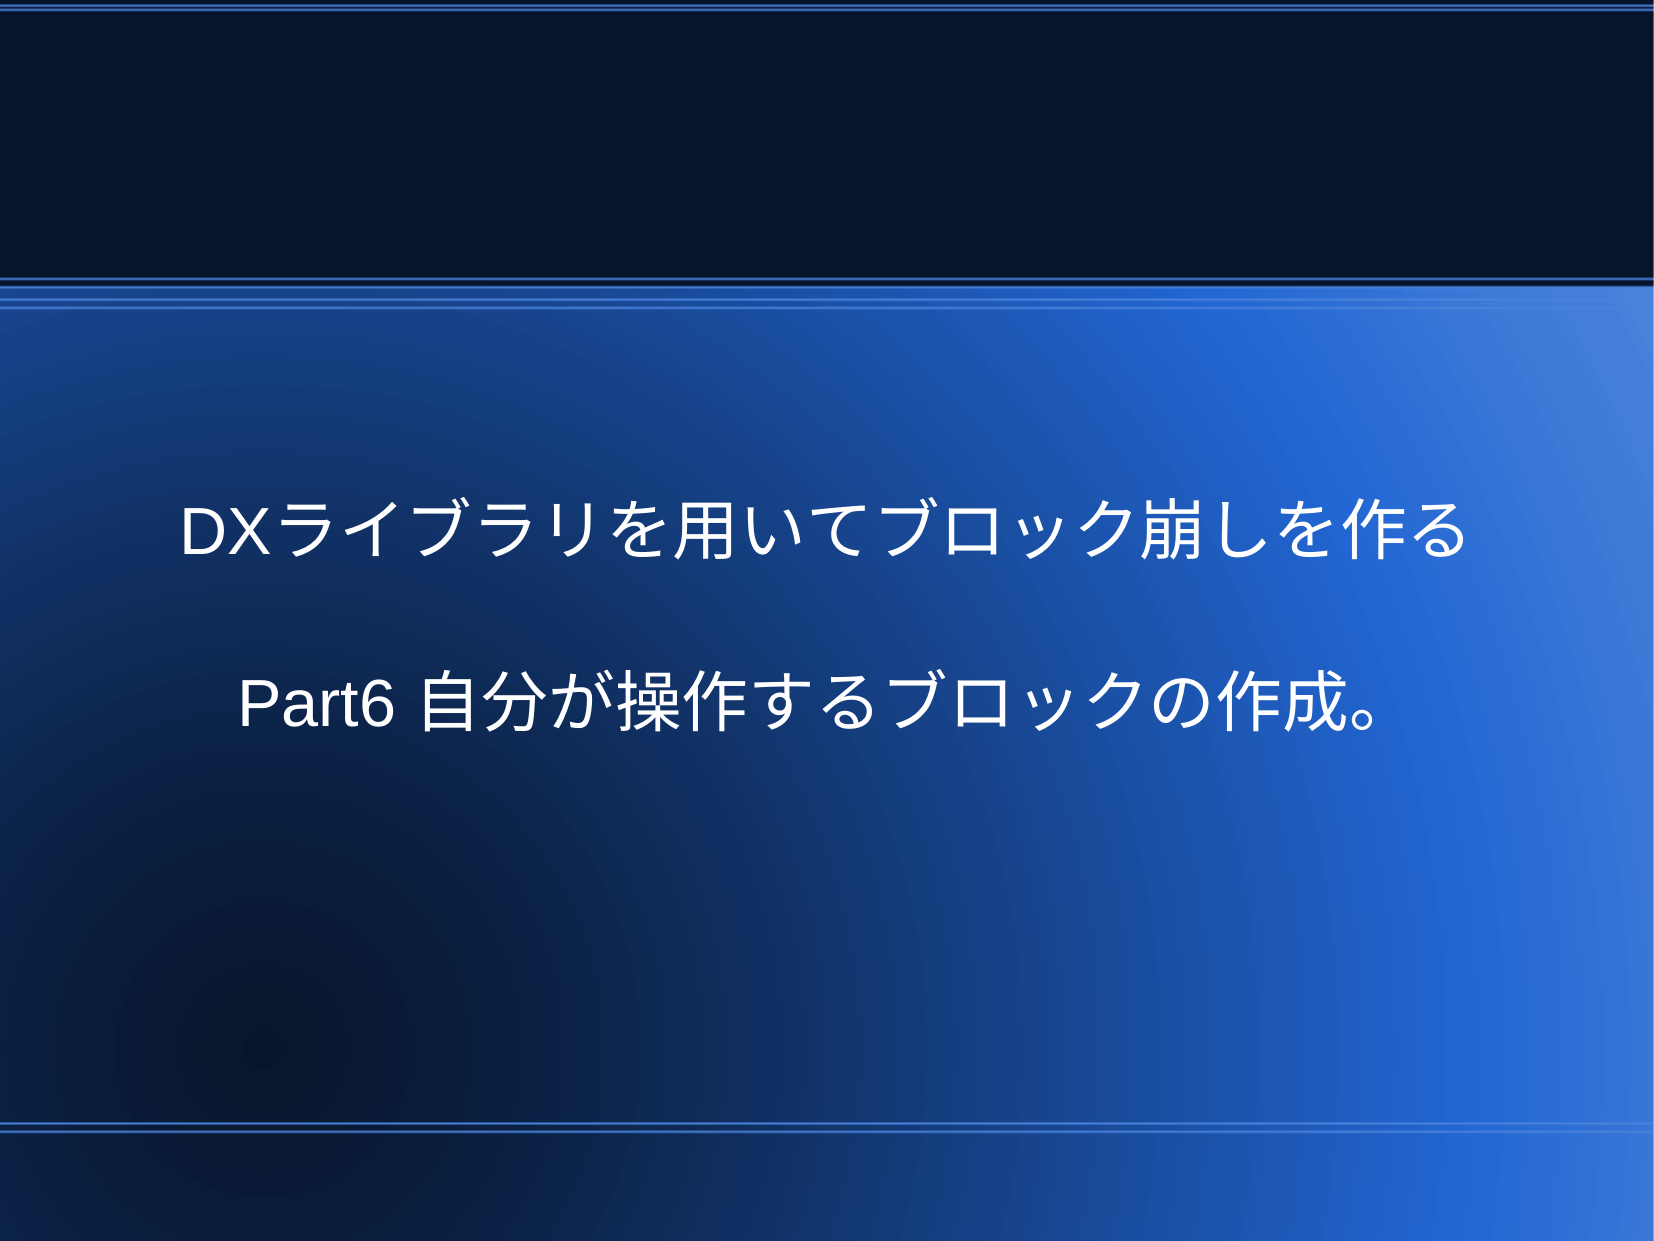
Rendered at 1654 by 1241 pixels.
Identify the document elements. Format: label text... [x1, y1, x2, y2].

subtitle DXライブラリを用いてブロック崩しを作る Part6 自分が操作するブロックの作成。 [82, 49, 1571, 1174]
picture [0, 0, 1654, 1241]
